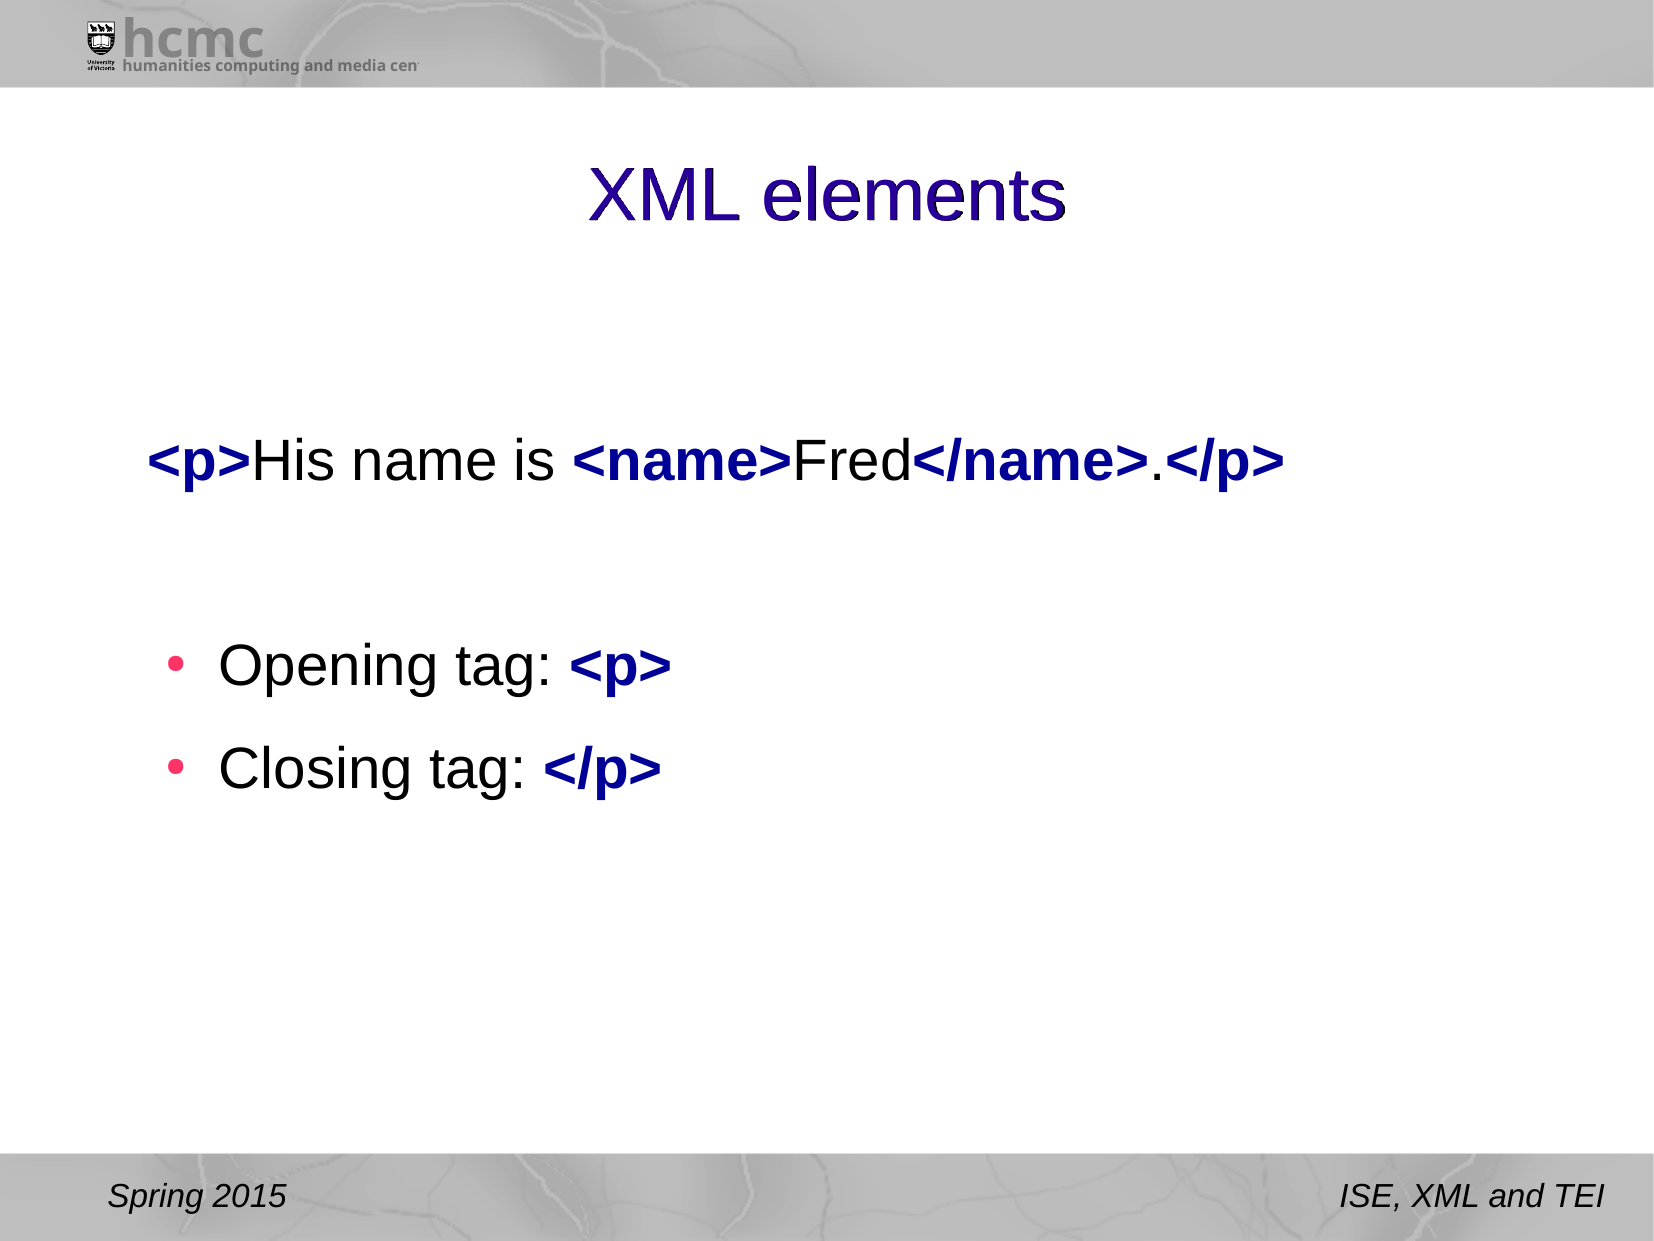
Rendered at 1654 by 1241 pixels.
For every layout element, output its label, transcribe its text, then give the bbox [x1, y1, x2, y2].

title XML elements [118, 90, 1536, 298]
picture [0, 0, 1654, 1241]
list <p>His name is <name>Fred</name>.</p> Opening tag: <p> Closing tag: </p> [147, 325, 1506, 1045]
